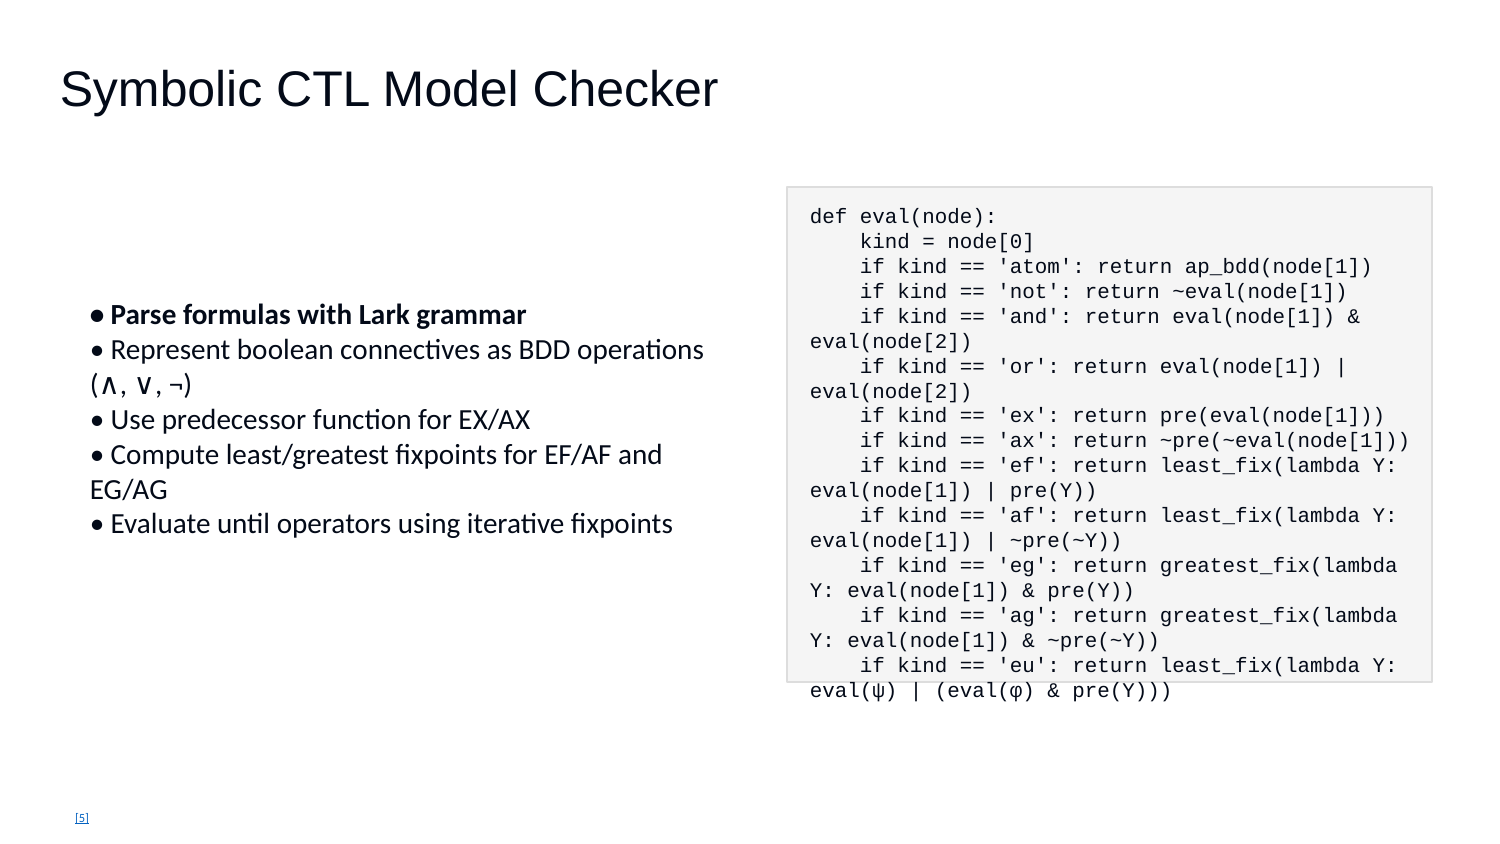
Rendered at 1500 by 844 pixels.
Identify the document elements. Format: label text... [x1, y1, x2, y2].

text_box def eval(node): kind = node[0] if kind == 'atom': return ap_bdd(node[1]) if kind == 'not': return ~eval(node[1]) if kind == 'and': return eval(node[1]) & eval(node[2]) if kind == 'or': return eval(node[1]) | eval(node[2]) if kind == 'ex': return pre(eval(node[1])) if kind == 'ax': return ~pre(~eval(node[1])) if kind == 'ef': return least_fix(lambda Y: eval(node[1]) | pre(Y)) if kind == 'af': return least_fix(lambda Y: eval(node[1]) | ~pre(~Y)) if kind == 'eg': return greatest_fix(lambda Y: eval(node[1]) & pre(Y)) if kind == 'ag': return greatest_fix(lambda Y: eval(node[1]) & ~pre(~Y)) if kind == 'eu': return least_fix(lambda Y: eval(ψ) | (eval(φ) & pre(Y))) [794, 194, 1425, 675]
text_box • Parse formulas with Lark grammar • Represent boolean connectives as BDD operations (∧, ∨, ¬) • Use predecessor function for EX/AX • Compute least/greatest fixpoints for EF/AF and EG/AG • Evaluate until operators using iterative fixpoints [74, 194, 750, 675]
text_box [5] [74, 791, 1425, 844]
text_box [787, 187, 1433, 683]
text_box Symbolic CTL Model Checker [44, 45, 1455, 128]
